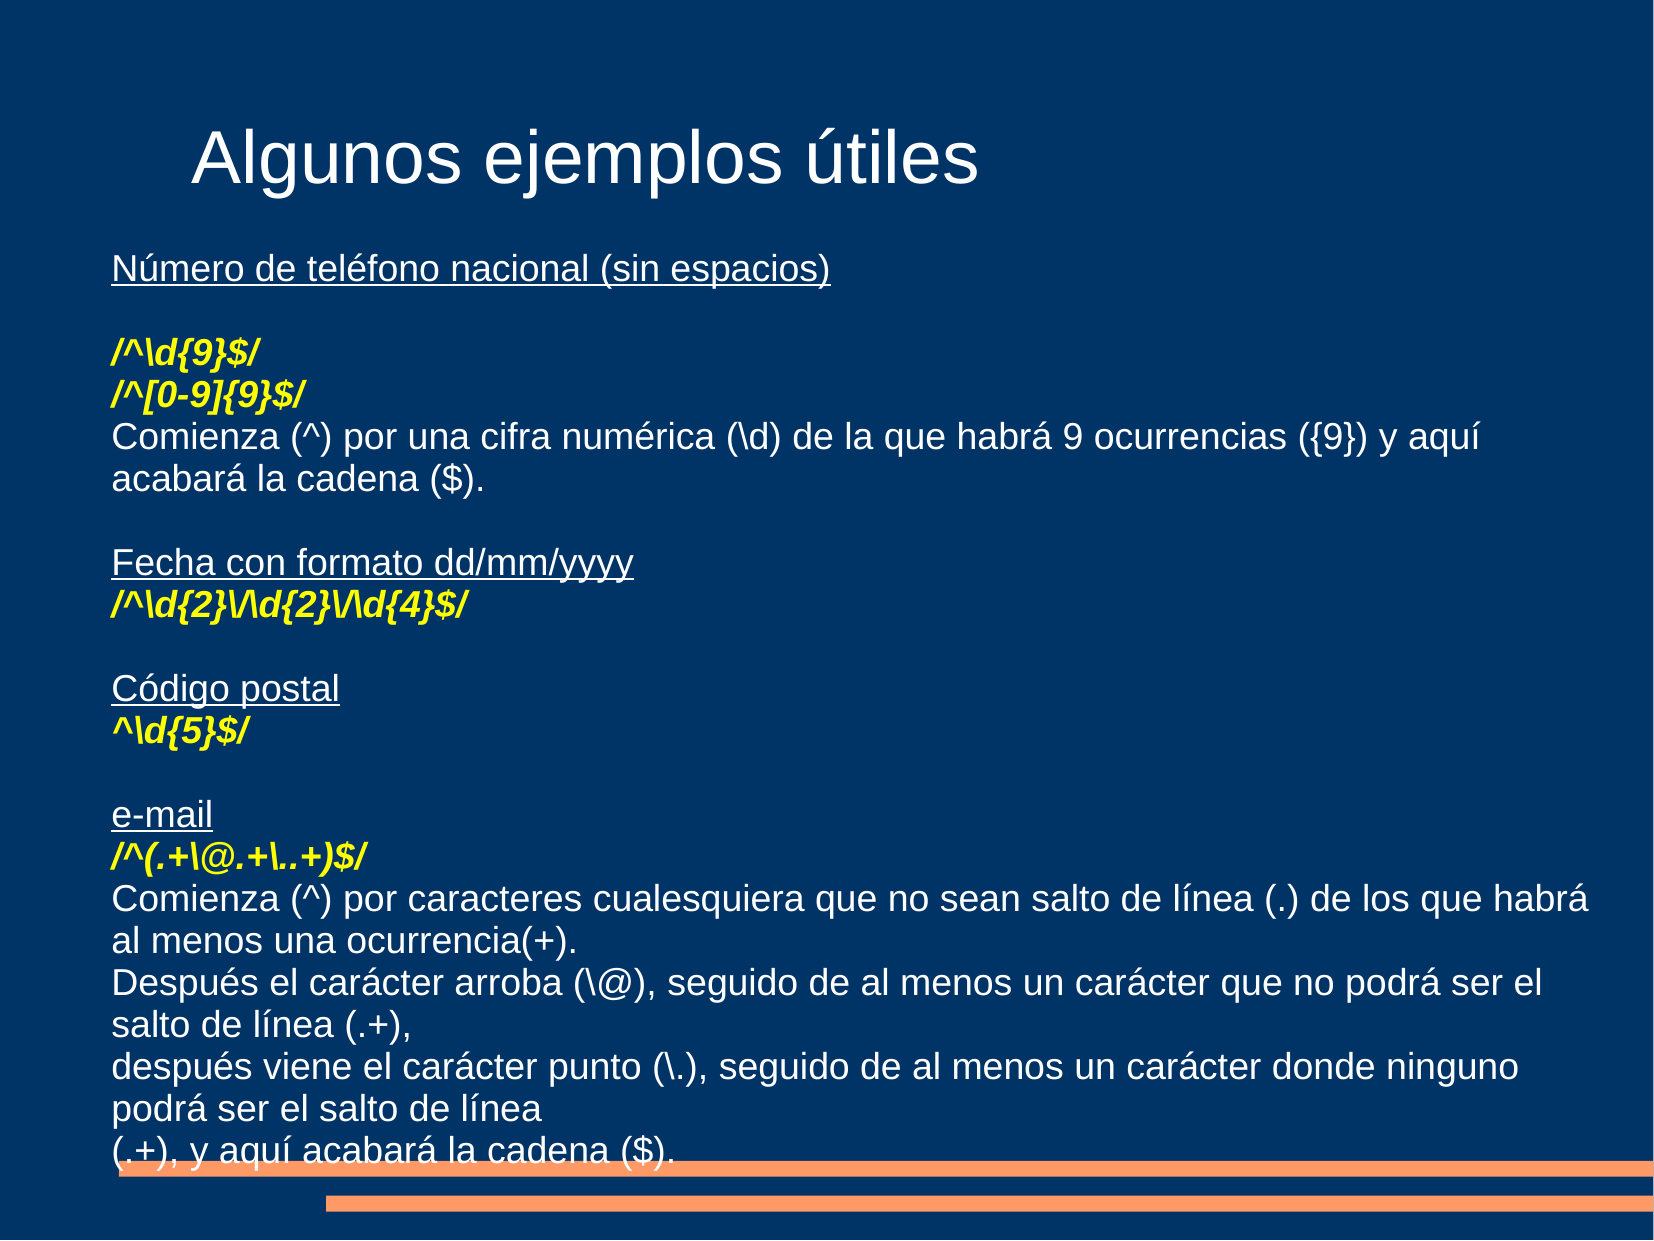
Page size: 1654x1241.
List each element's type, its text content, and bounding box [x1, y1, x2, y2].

text_box Número de teléfono nacional (sin espacios) /^\d{9}$/ /^[0-9]{9}$/ Comienza (^) por una cifra numérica (\d) de la que habrá 9 ocurrencias ({9}) y aquí acabará la cadena ($). Fecha con formato dd/mm/yyyy /^\d{2}\/\d{2}\/\d{4}$/ Código postal ^\d{5}$/ e-mail /^(.+\@.+\..+)$/ Comienza (^) por caracteres cualesquiera que no sean salto de línea (.) de los que habrá al menos una ocurrencia(+). Después el carácter arroba (\@), seguido de al menos un carácter que no podrá ser el salto de línea (.+), después viene el carácter punto (\.), seguido de al menos un carácter donde ninguno podrá ser el salto de línea (.+), y aquí acabará la cadena ($). [96, 240, 1625, 1241]
text_box Algunos ejemplos útiles [177, 107, 1300, 207]
